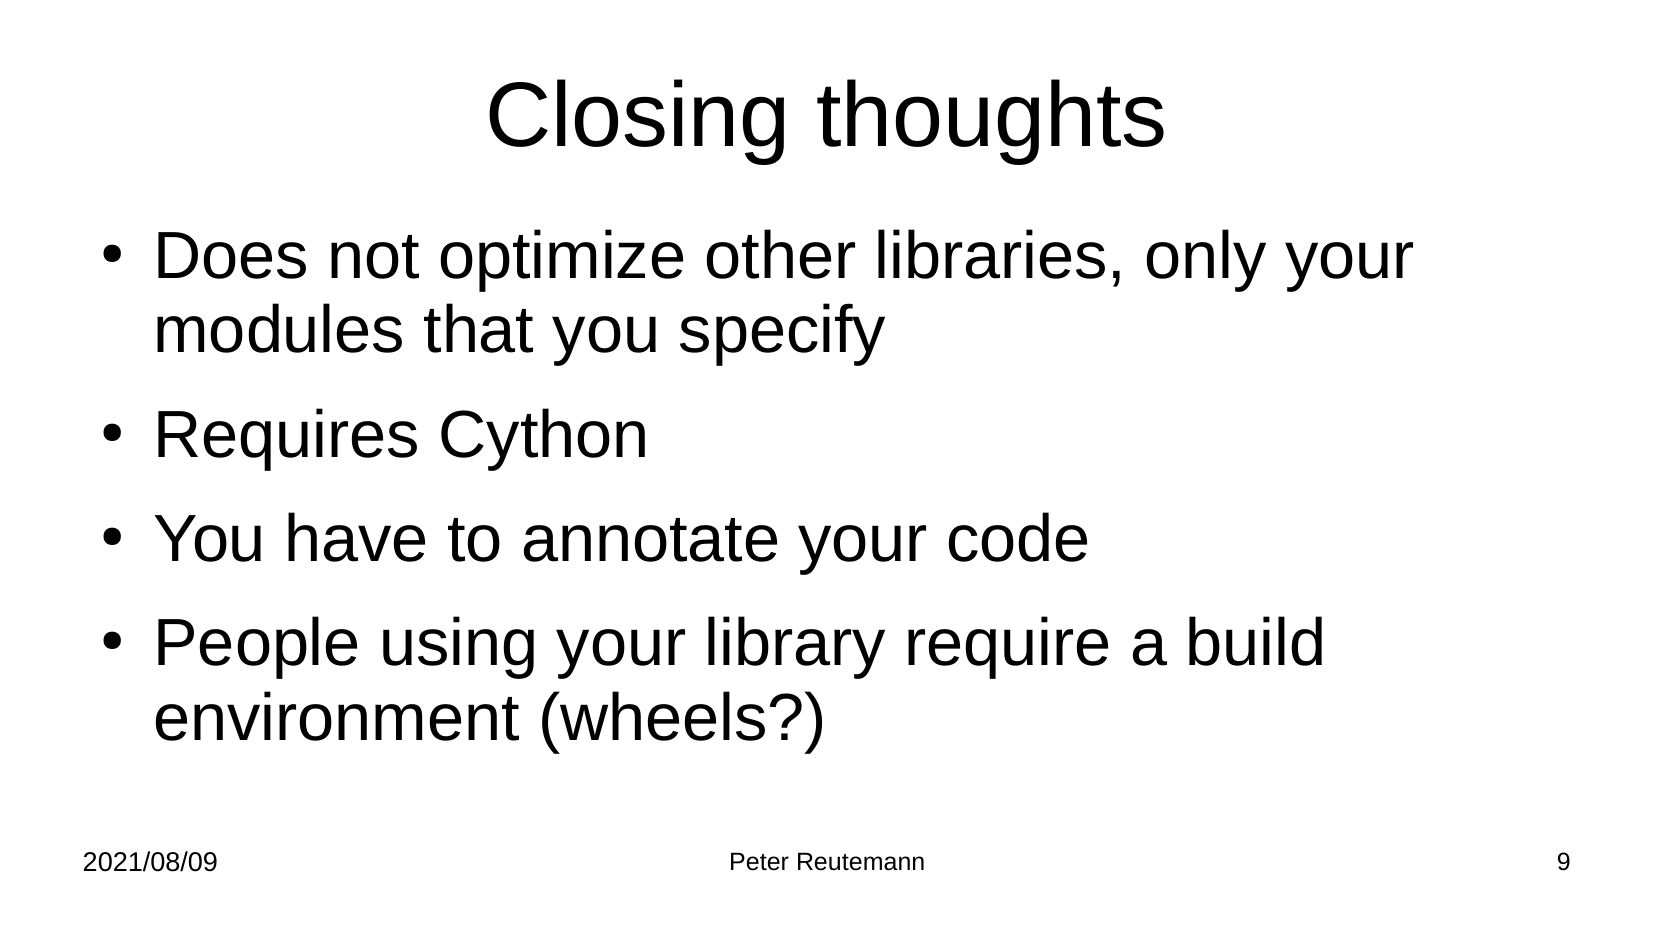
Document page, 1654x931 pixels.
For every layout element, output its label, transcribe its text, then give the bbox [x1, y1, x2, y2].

title Closing thoughts [82, 37, 1571, 193]
list Does not optimize other libraries, only your modules that you specify Requires Cython You have to annotate your code People using your library require a build environment (wheels?) [82, 217, 1571, 758]
